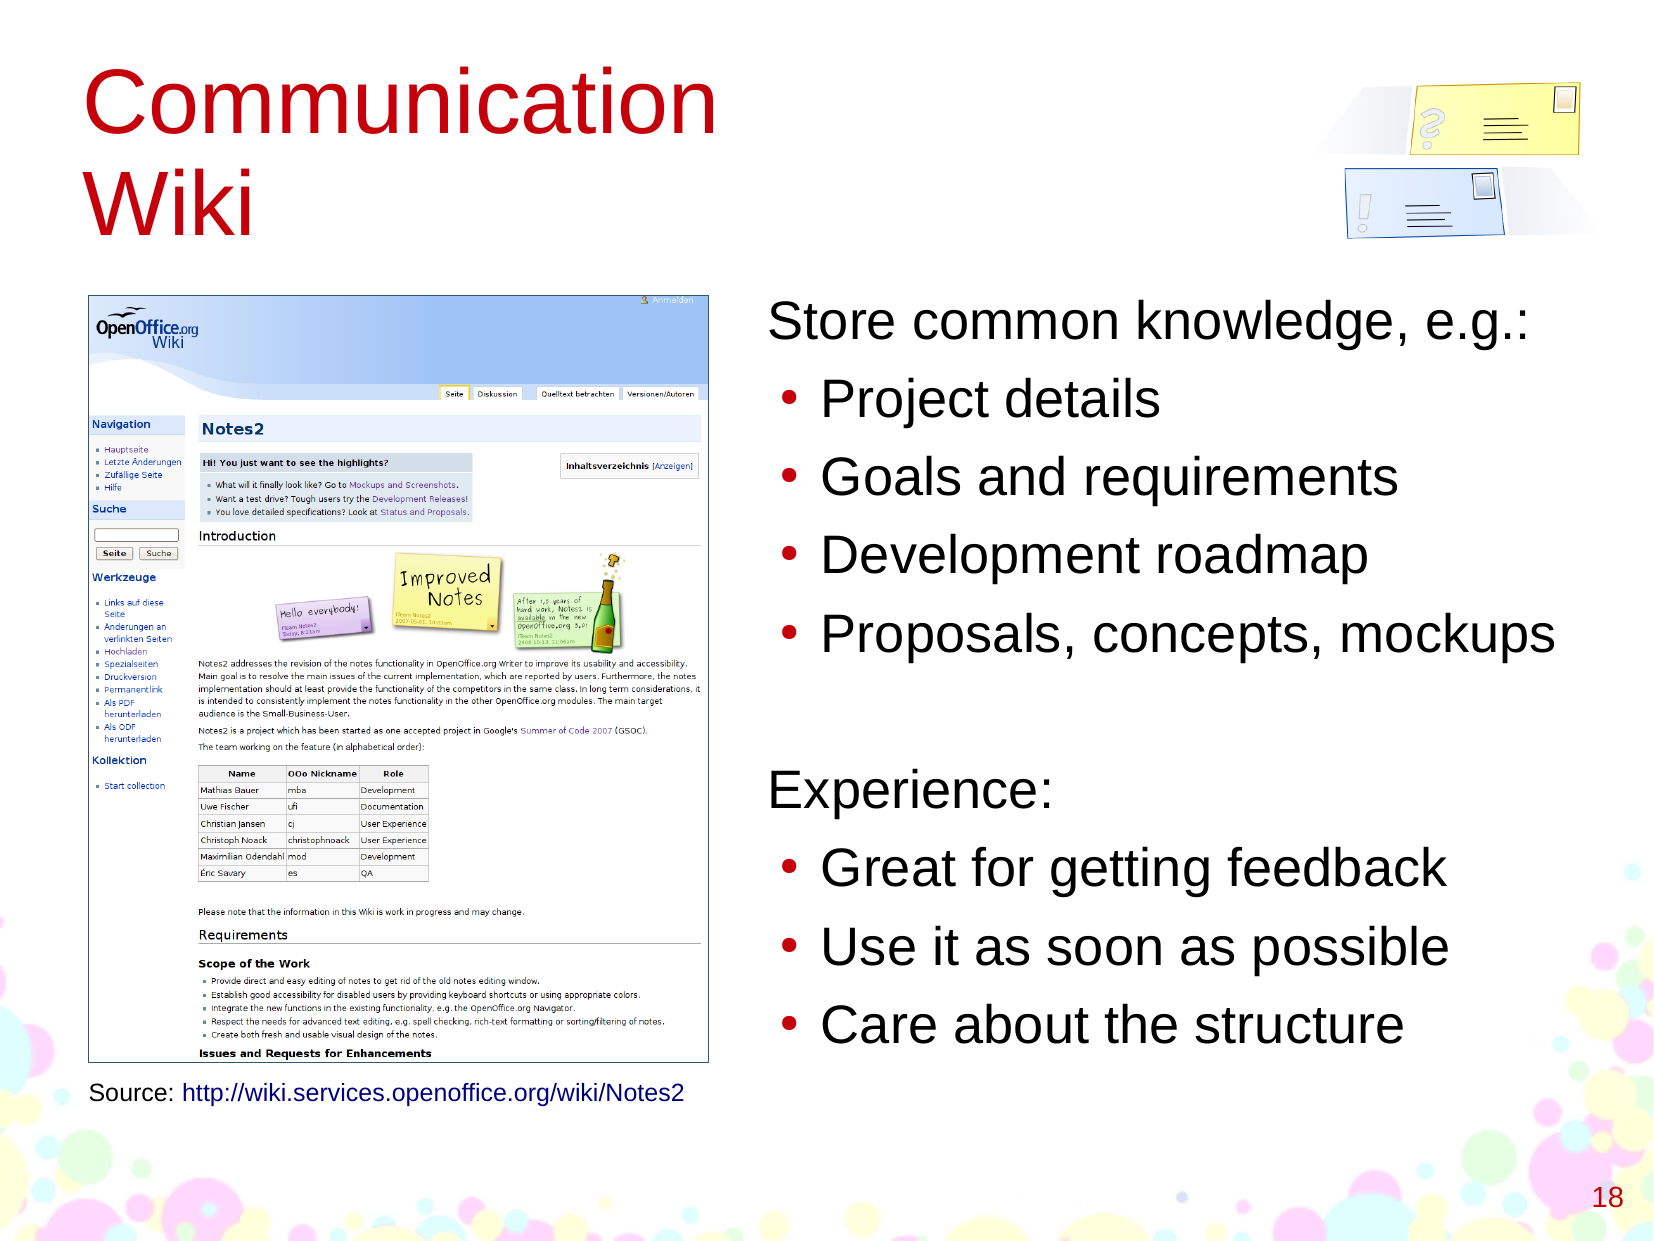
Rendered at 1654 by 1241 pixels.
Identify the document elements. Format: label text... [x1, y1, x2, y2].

text_box Source: http://wiki.services.openoffice.org/wiki/Notes2 [88, 1071, 739, 1120]
picture [89, 296, 708, 1062]
title Communication Wiki [82, 49, 1258, 257]
list Store common knowledge, e.g.: Project details Goals and requirements Development roadmap Proposals, concepts, mockups Experience: Great for getting feedback Use it as soon as possible Care about the structure [767, 290, 1577, 1094]
picture [1311, 53, 1602, 268]
